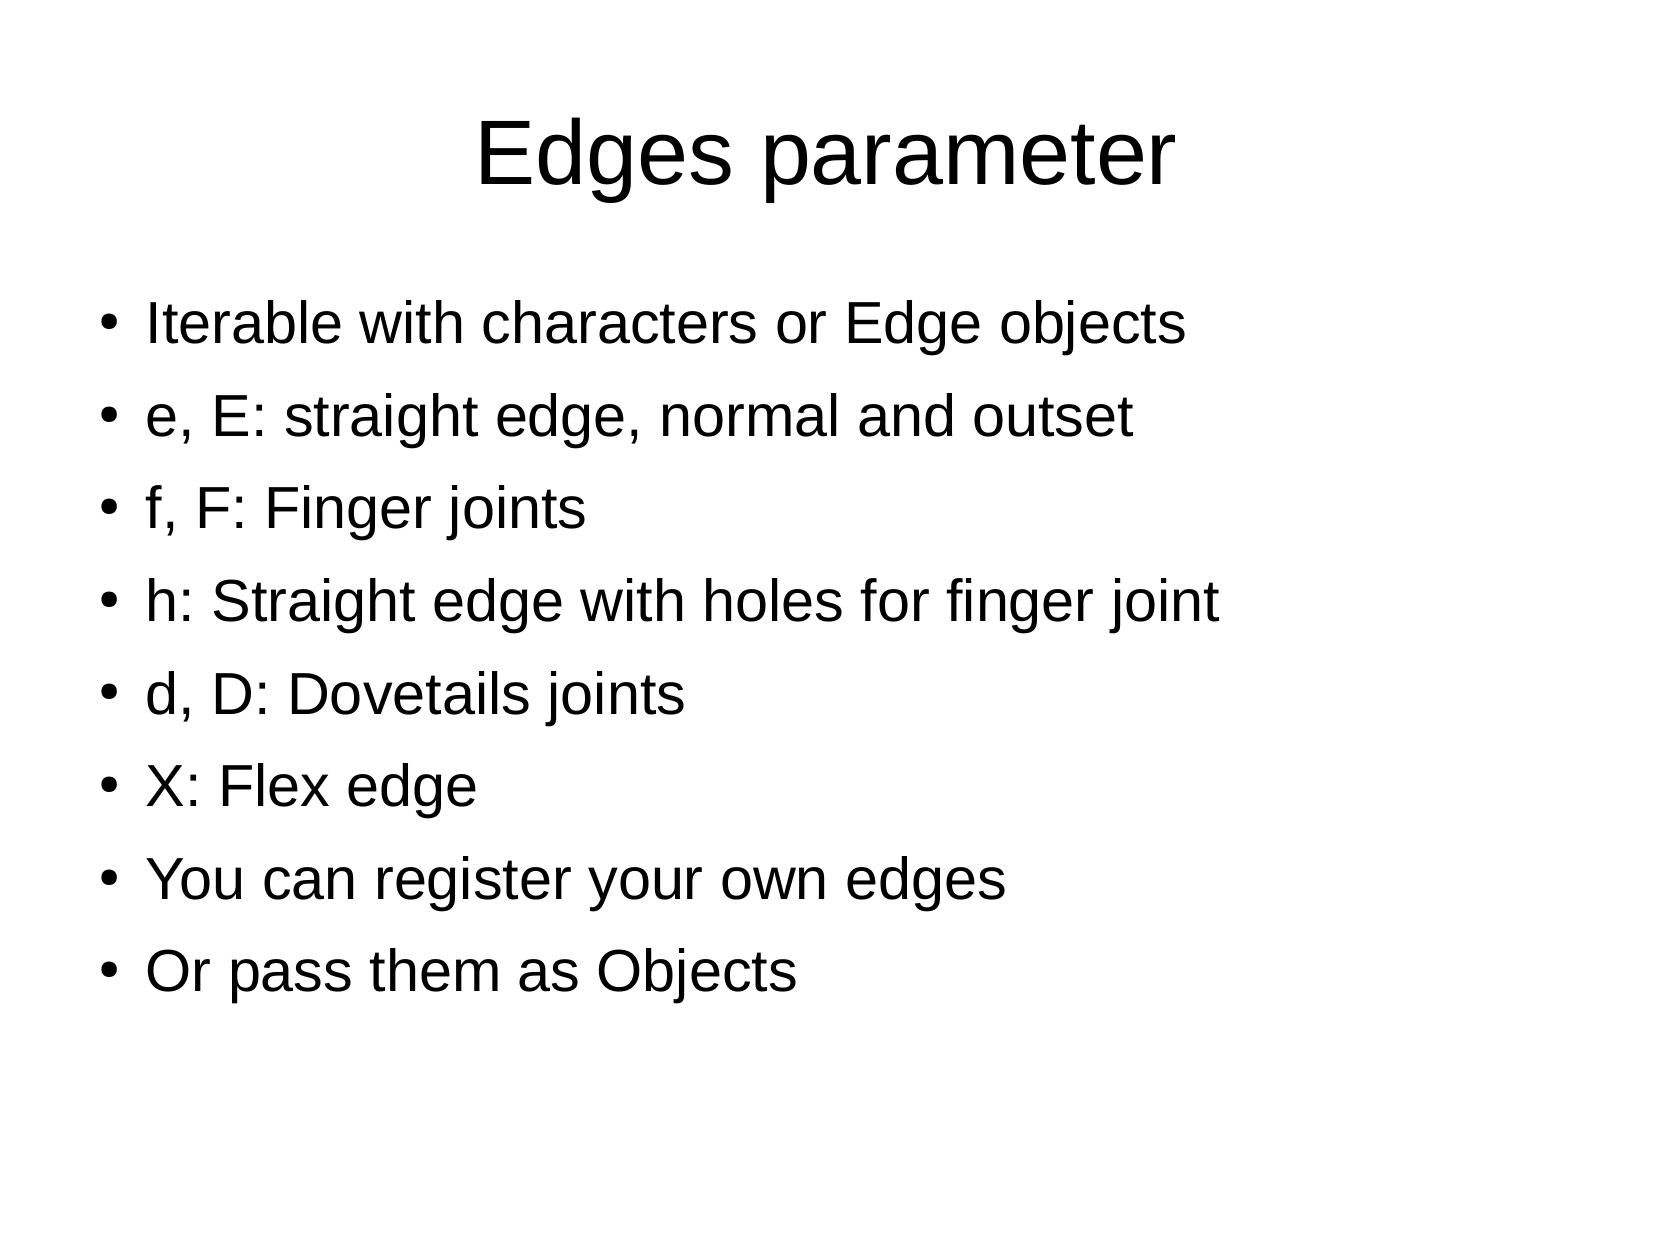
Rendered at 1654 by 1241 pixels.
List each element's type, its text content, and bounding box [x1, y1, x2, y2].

title Edges parameter [82, 49, 1571, 257]
list Iterable with characters or Edge objects e, E: straight edge, normal and outset f, F: Finger joints h: Straight edge with holes for finger joint d, D: Dovetails joints X: Flex edge You can register your own edges Or pass them as Objects [82, 290, 1571, 1010]
